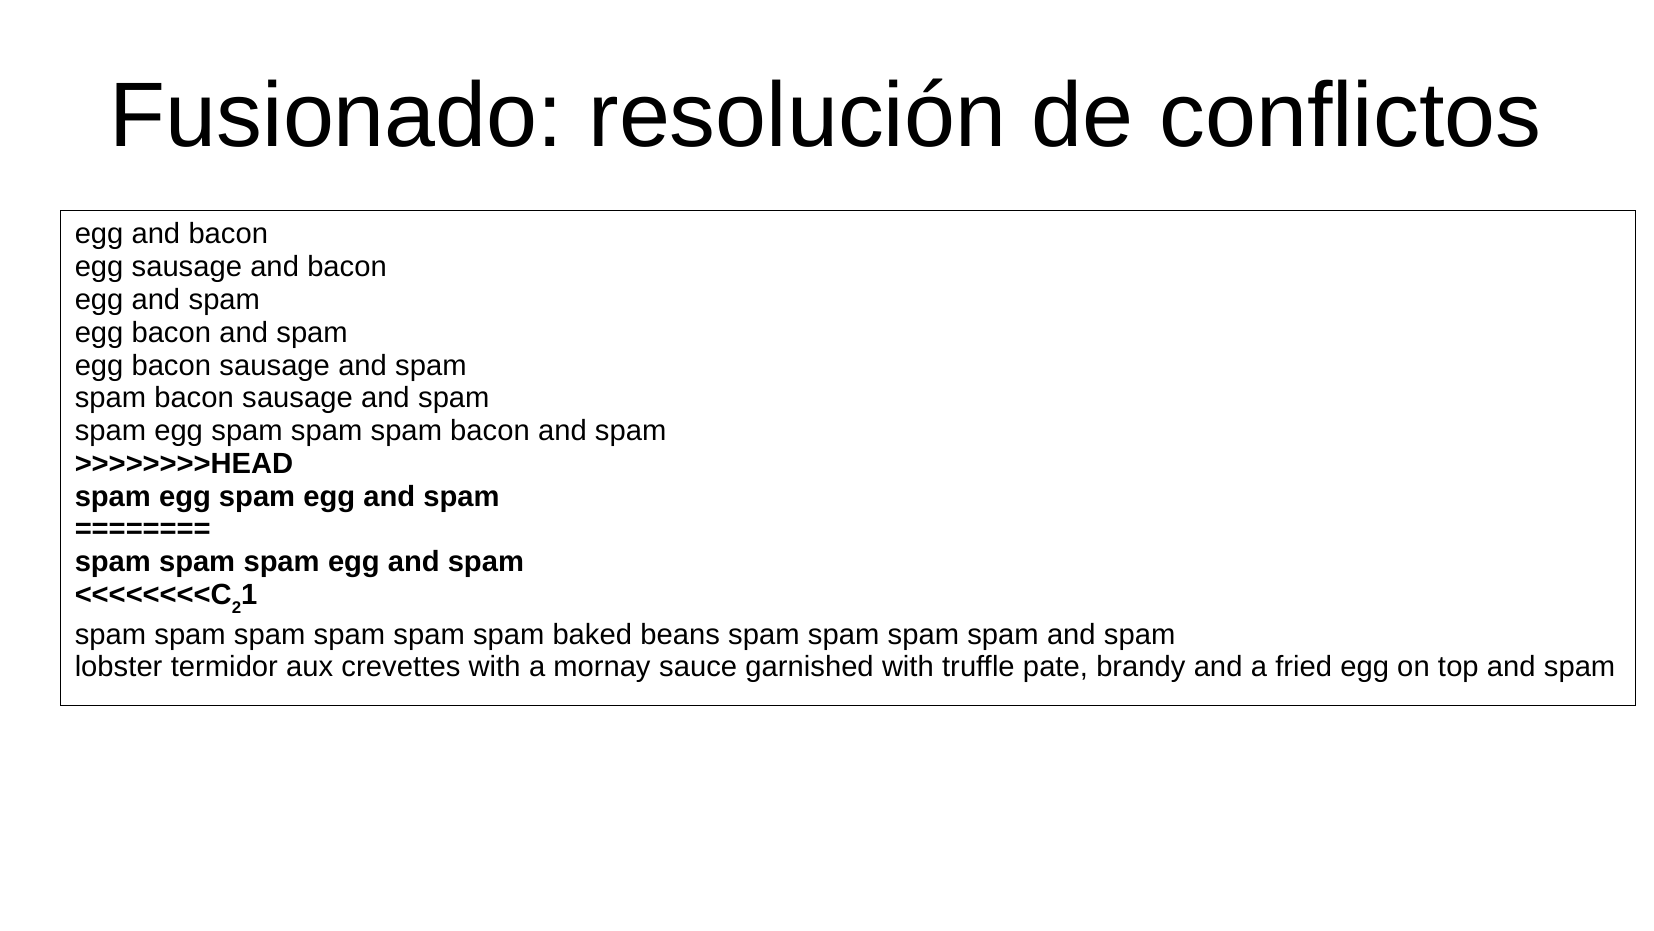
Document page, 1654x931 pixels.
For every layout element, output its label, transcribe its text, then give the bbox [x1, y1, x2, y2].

text_box egg and bacon egg sausage and bacon egg and spam egg bacon and spam egg bacon sausage and spam spam bacon sausage and spam spam egg spam spam spam bacon and spam >>>>>>>>HEAD spam egg spam egg and spam ======== spam spam spam egg and spam <<<<<<<<C21 spam spam spam spam spam spam baked beans spam spam spam spam and spam lobster termidor aux crevettes with a mornay sauce garnished with truffle pate, brandy and a fried egg on top and spam [60, 210, 1636, 706]
title Fusionado: resolución de conflictos [82, 37, 1571, 193]
